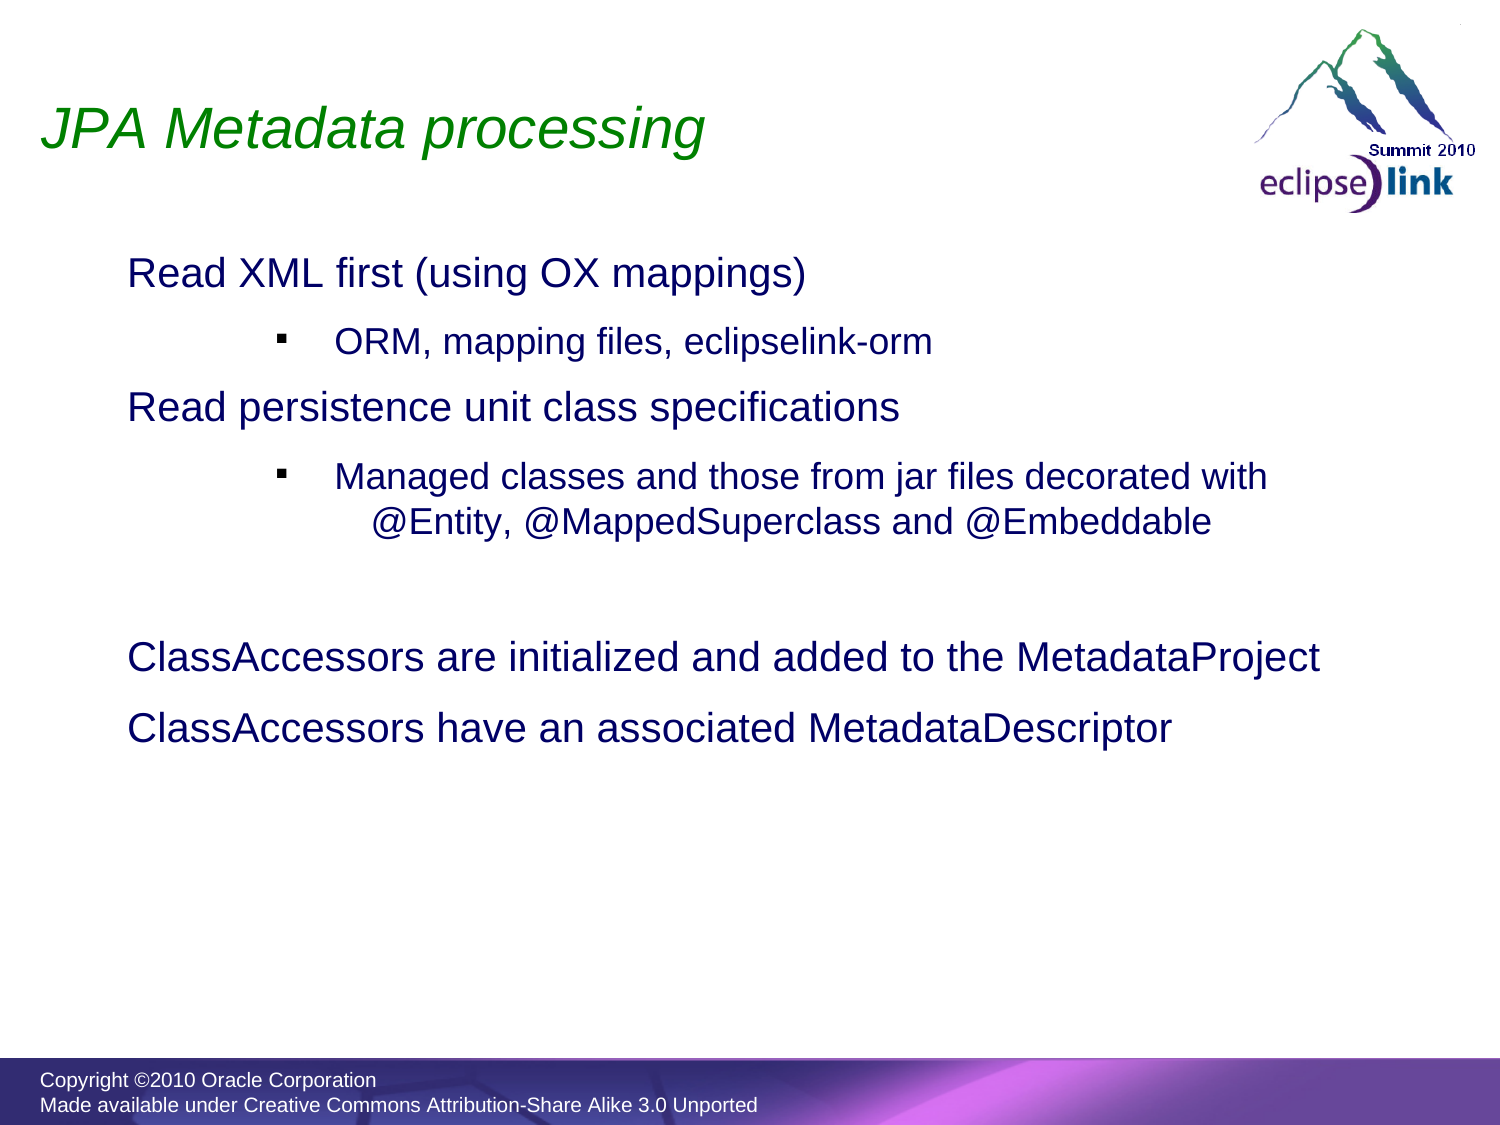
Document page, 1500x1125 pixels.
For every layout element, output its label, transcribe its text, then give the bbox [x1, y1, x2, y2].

picture [0, 1058, 1500, 1125]
list Read XML first (using OX mappings) ORM, mapping files, eclipselink-orm Read persistence unit class specifications Managed classes and those from jar files decorated with @Entity, @MappedSuperclass and @Embeddable ClassAccessors are initialized and added to the MetadataProject ClassAccessors have an associated MetadataDescriptor [112, 237, 1388, 1021]
picture [1250, 24, 1478, 215]
title JPA Metadata processing [26, 90, 1223, 173]
